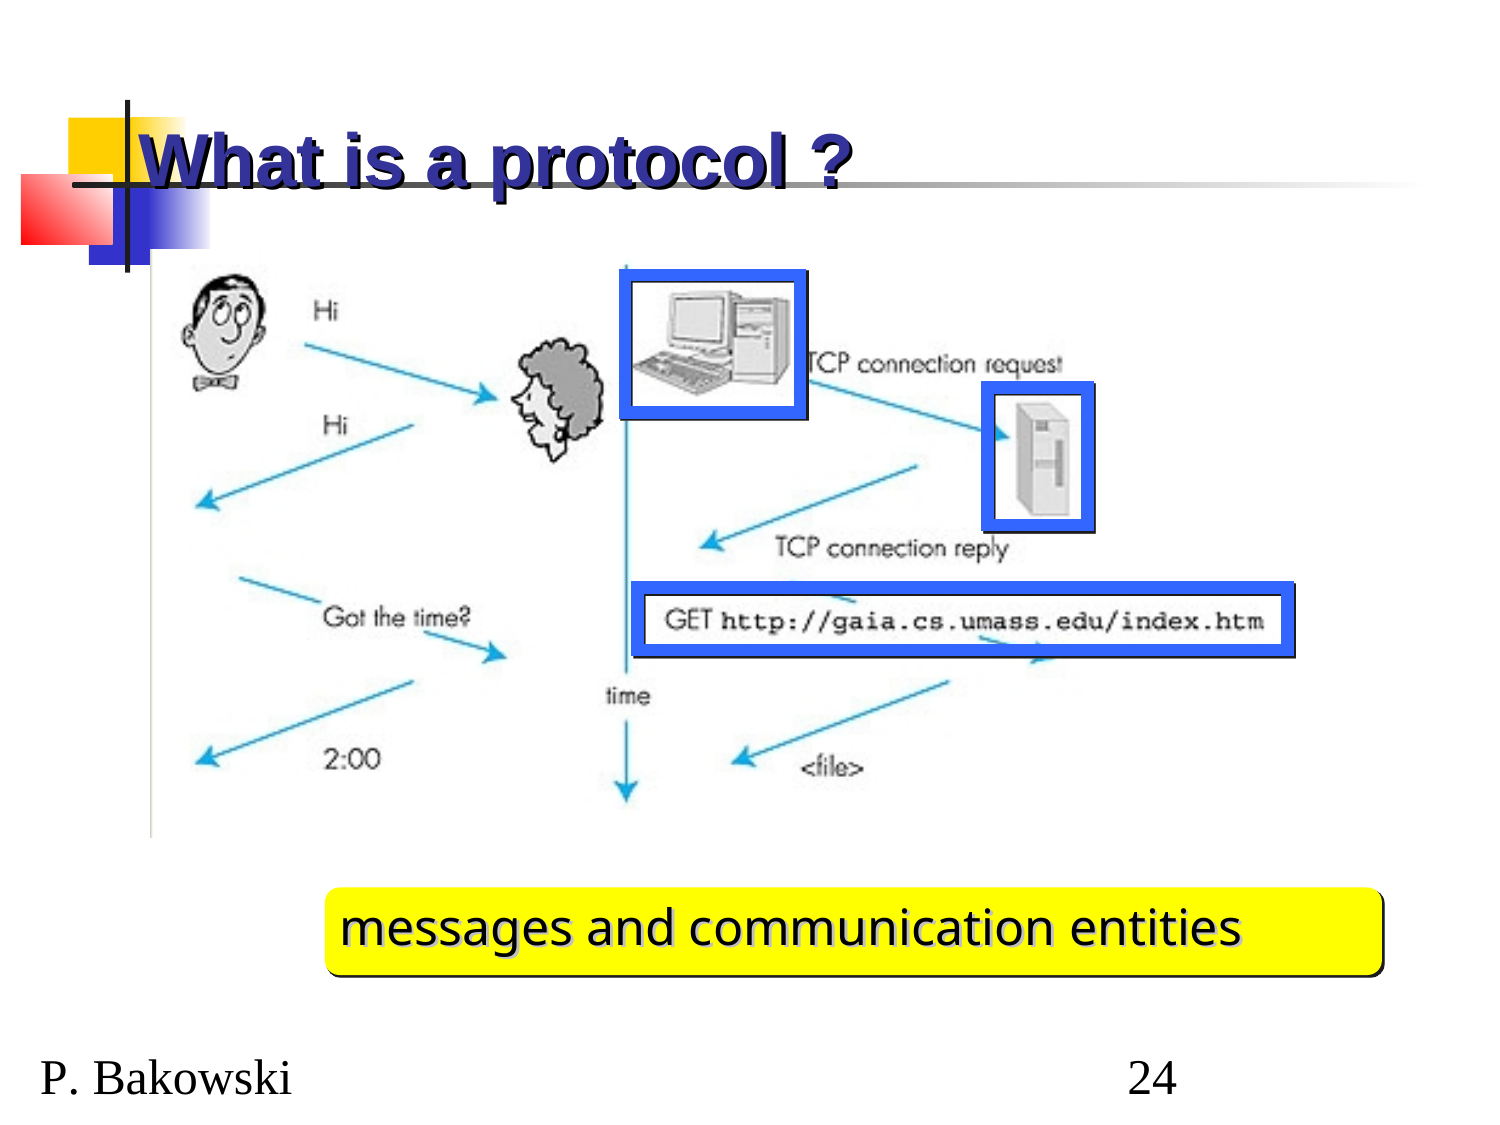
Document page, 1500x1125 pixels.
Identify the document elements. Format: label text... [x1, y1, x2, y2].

text_box [325, 887, 1382, 976]
text_box messages and communication entities [324, 887, 1371, 963]
title What is a protocol ? [123, 103, 1425, 291]
picture [150, 249, 1313, 838]
